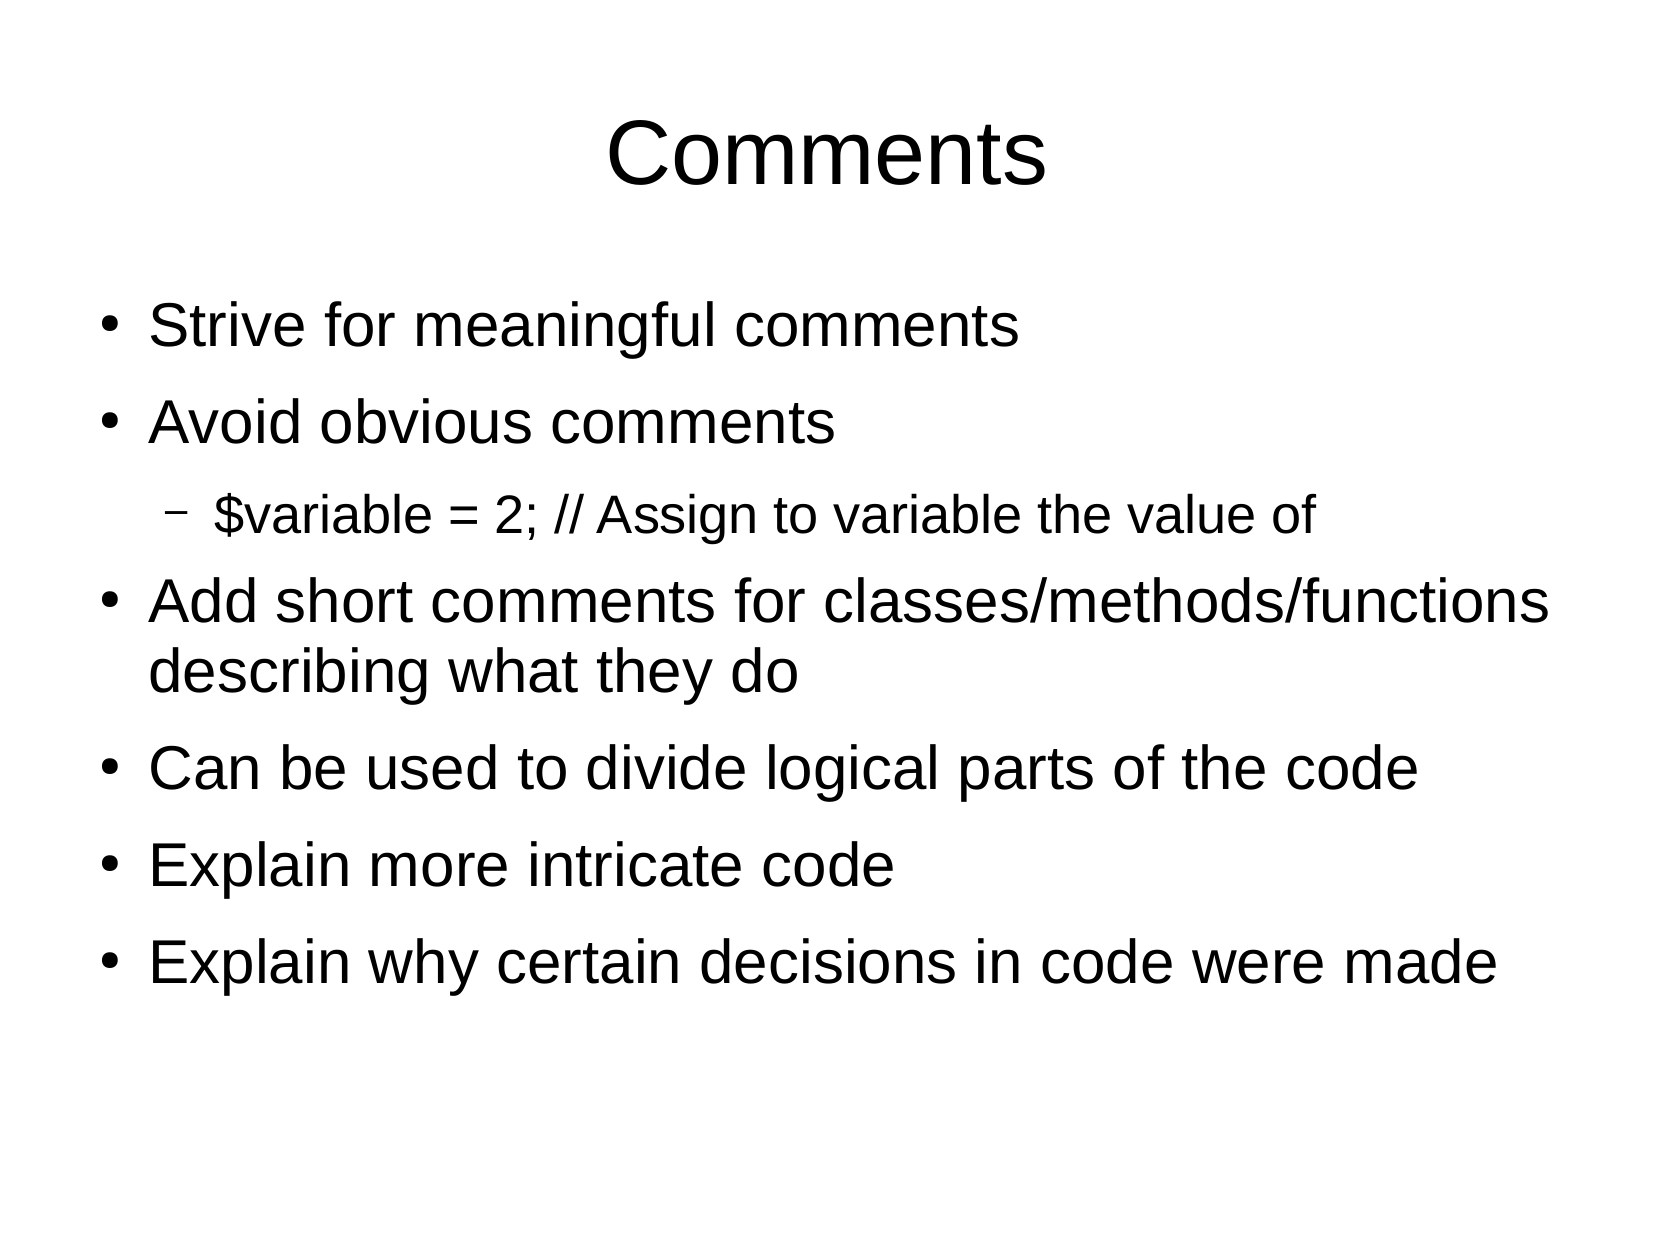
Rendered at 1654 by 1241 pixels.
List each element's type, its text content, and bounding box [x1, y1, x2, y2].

list Strive for meaningful comments Avoid obvious comments $variable = 2; // Assign to variable the value of Add short comments for classes/methods/functions describing what they do Can be used to divide logical parts of the code Explain more intricate code Explain why certain decisions in code were made [82, 290, 1571, 1010]
title Comments [82, 49, 1571, 257]
